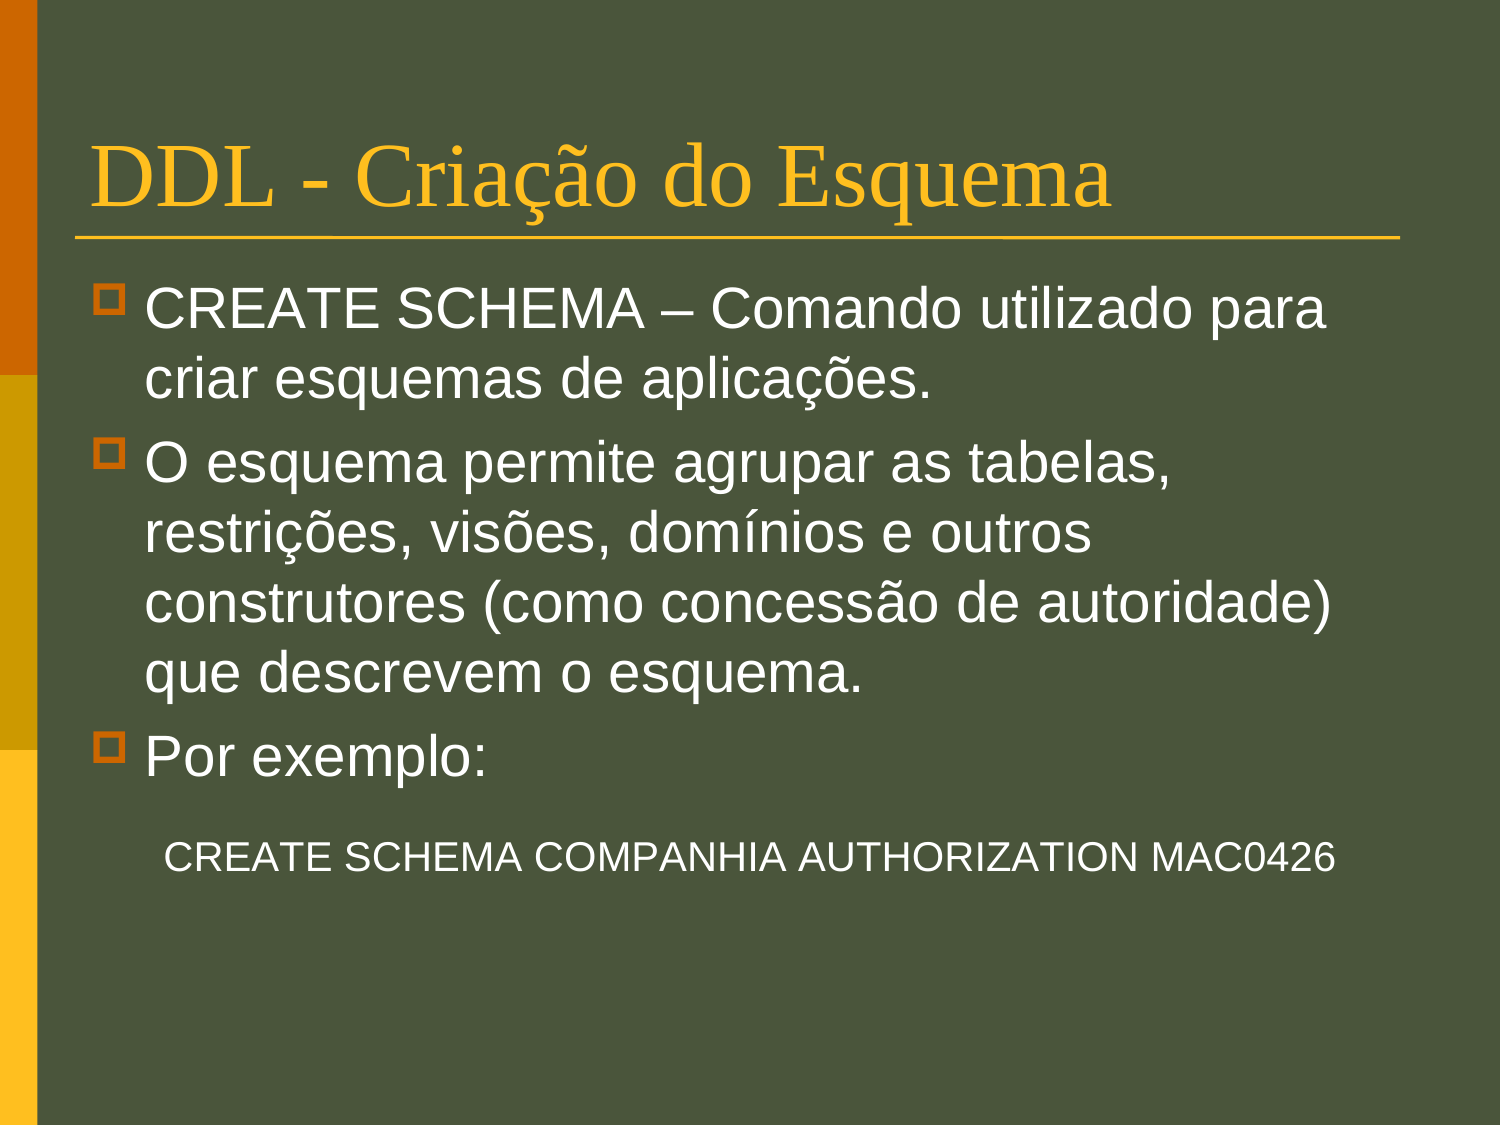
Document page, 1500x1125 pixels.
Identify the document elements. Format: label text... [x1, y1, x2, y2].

list CREATE SCHEMA – Comando utilizado para criar esquemas de aplicações. O esquema permite agrupar as tabelas, restrições, visões, domínios e outros construtores (como concessão de autoridade) que descrevem o esquema. Por exemplo: CREATE SCHEMA COMPANHIA AUTHORIZATION MAC0426 [75, 262, 1426, 1006]
title DDL - Criação do Esquema [75, 45, 1426, 233]
